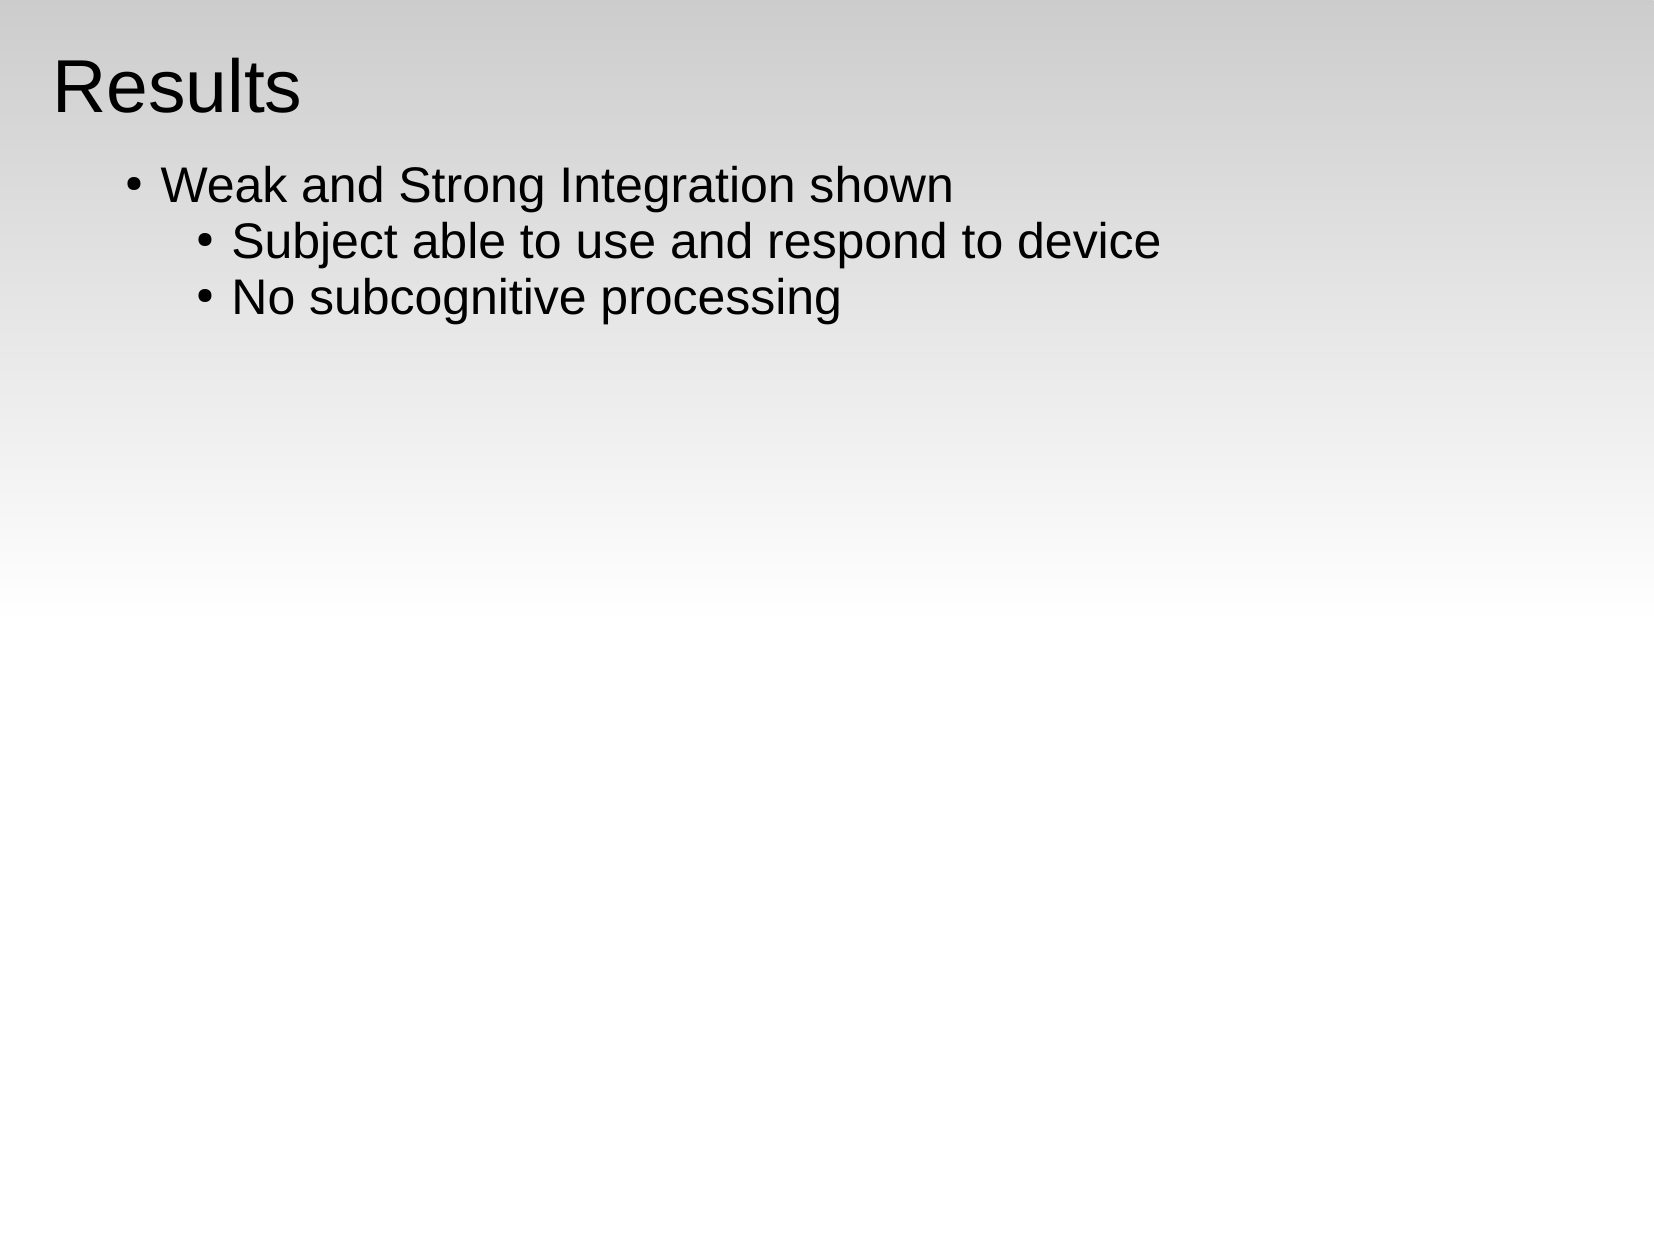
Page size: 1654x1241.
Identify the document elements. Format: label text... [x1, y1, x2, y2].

text_box Results [37, 37, 318, 137]
text_box Weak and Strong Integration shown Subject able to use and respond to device No subcognitive processing [75, 150, 1576, 1163]
